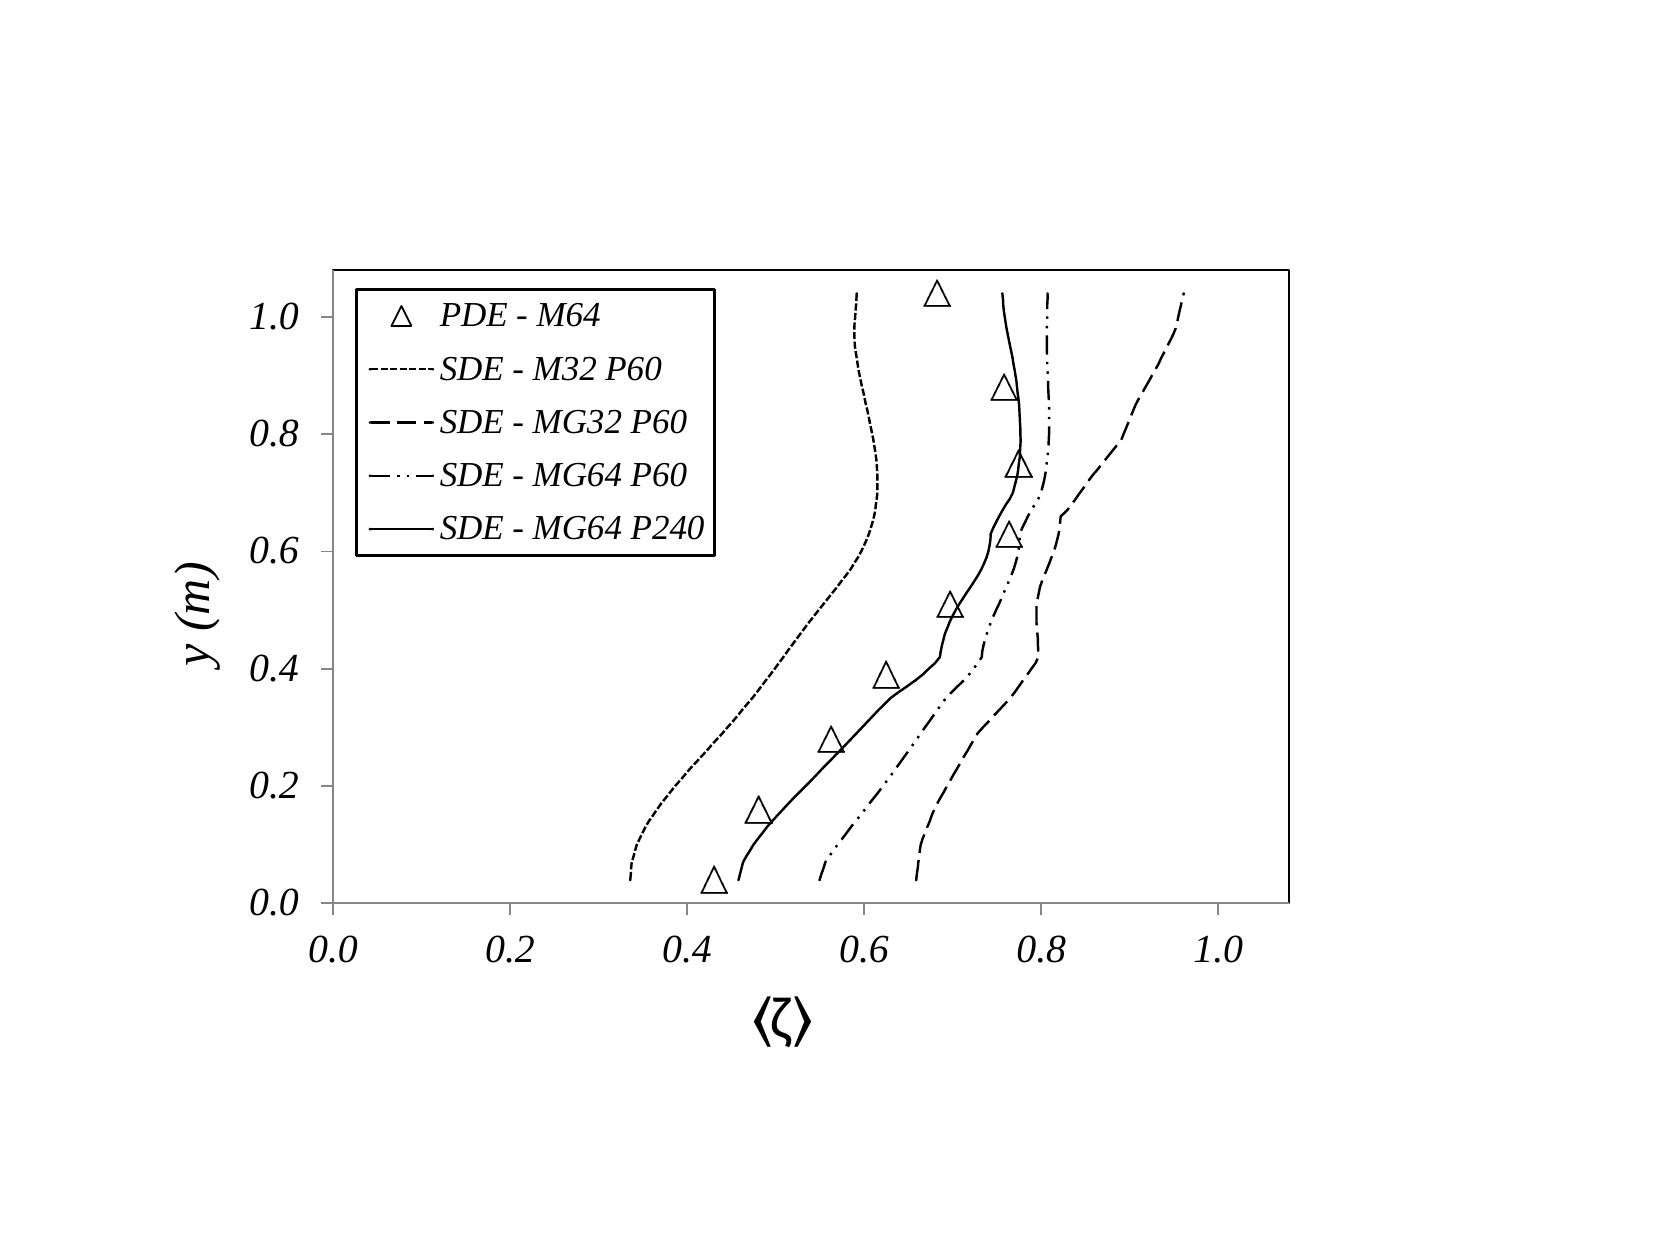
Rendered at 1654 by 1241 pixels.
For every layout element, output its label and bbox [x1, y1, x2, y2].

picture [116, 225, 1384, 1126]
